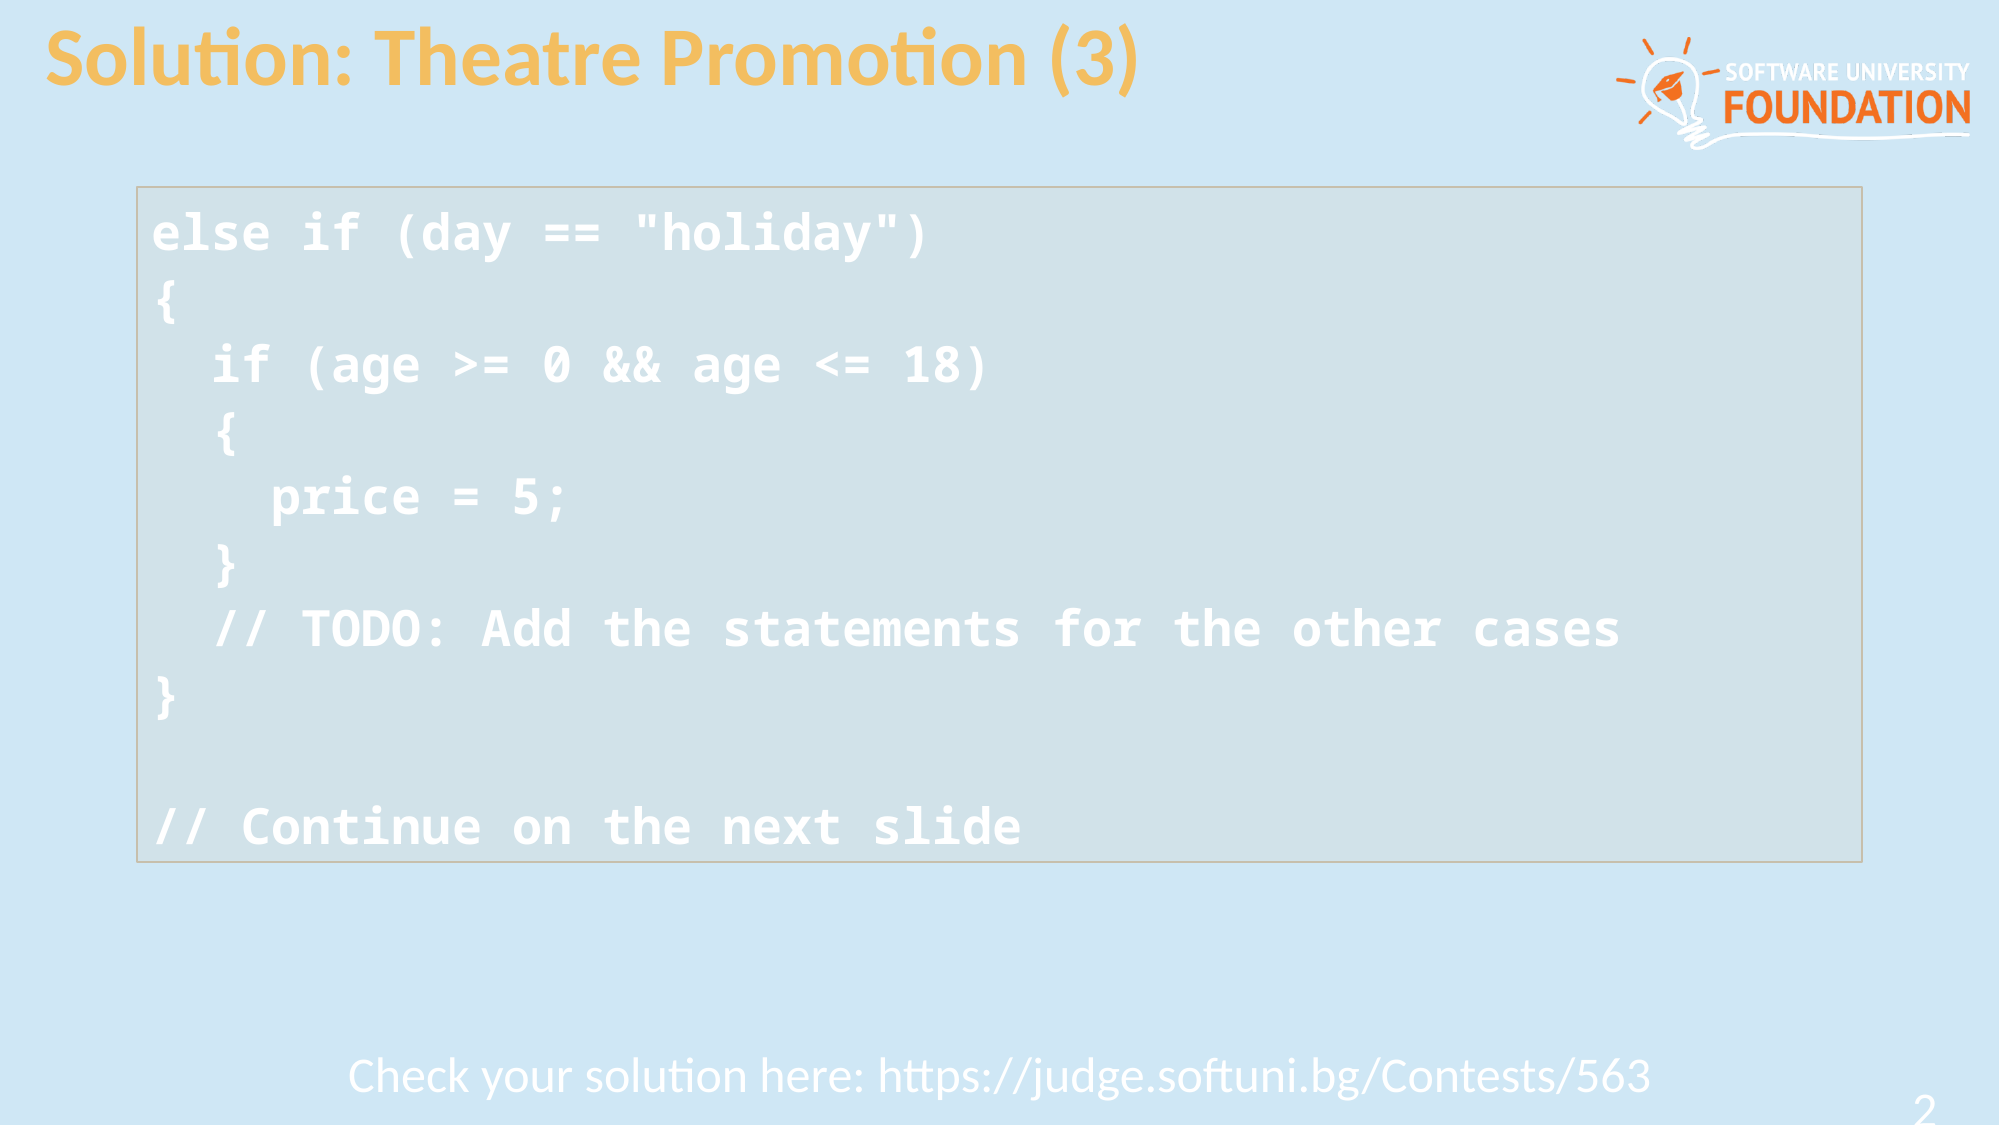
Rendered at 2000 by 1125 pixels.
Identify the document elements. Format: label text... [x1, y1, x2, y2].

text_box else if (day == "holiday") { if (age >= 0 && age <= 18) { price = 5; } // TODO: Add the statements for the other cases } // Continue on the next slide [137, 187, 1863, 862]
title Solution: Theatre Promotion (3) [30, 6, 1602, 189]
picture [1612, 37, 1970, 163]
slide_number <number> [1897, 1070, 1968, 1103]
text_box Check your solution here: https://judge.softuni.bg/Contests/563 [149, 1034, 1850, 1110]
